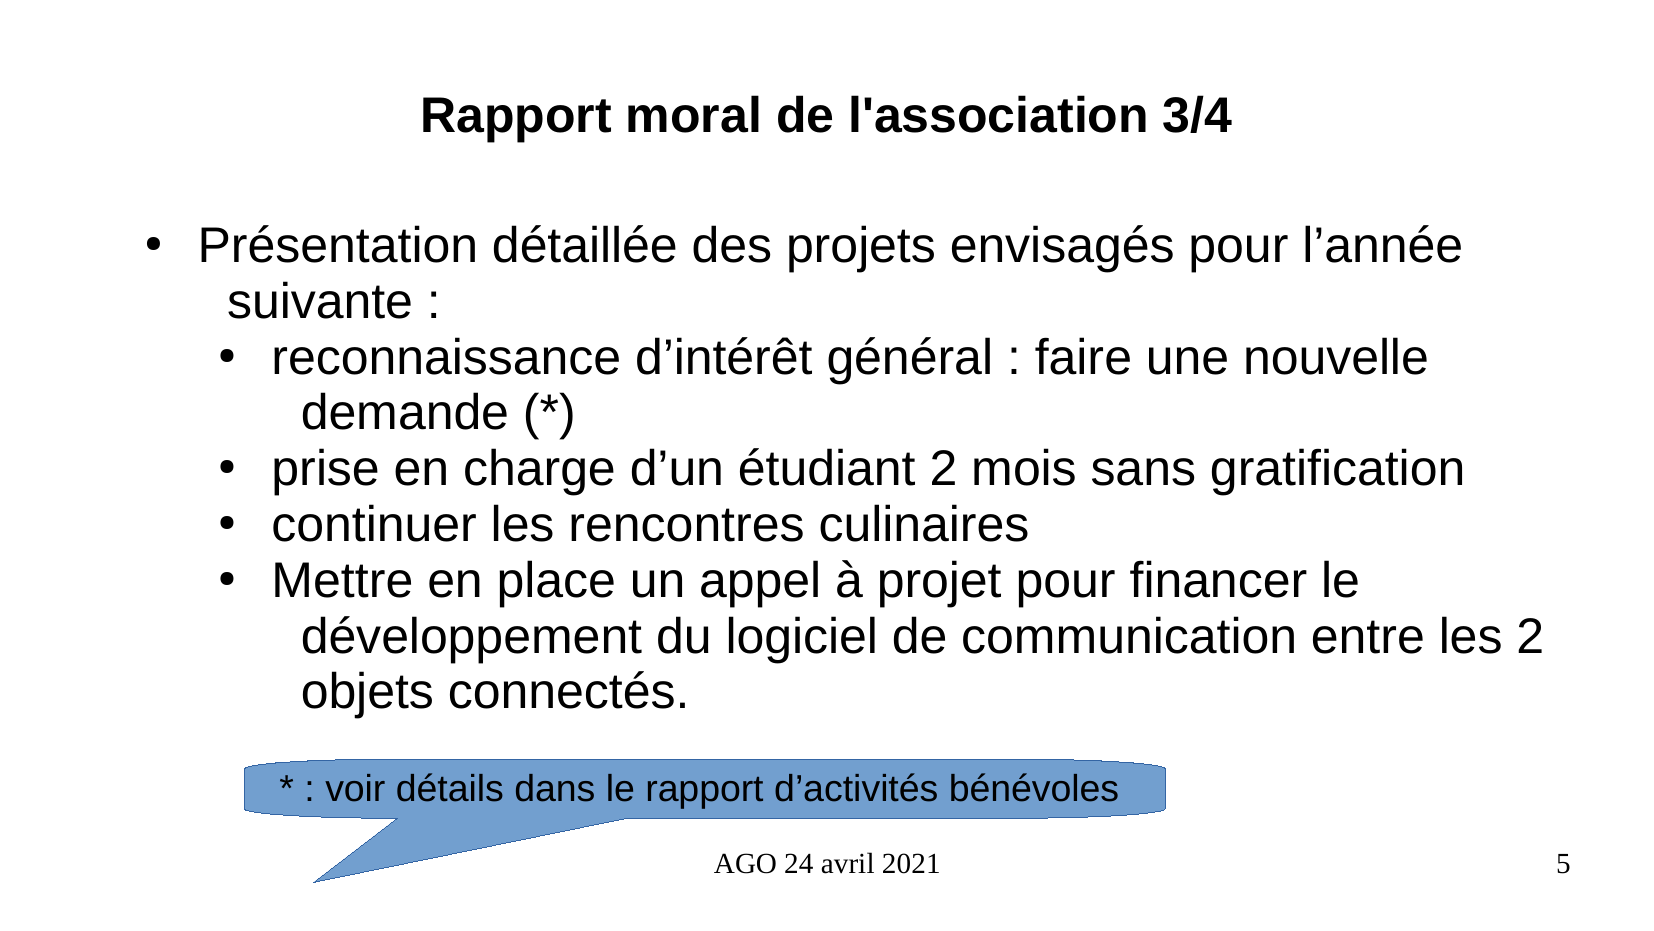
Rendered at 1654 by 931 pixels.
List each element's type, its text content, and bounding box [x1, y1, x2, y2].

text_box * : voir détails dans le rapport d’activités bénévoles [244, 759, 1166, 883]
title Rapport moral de l'association 3/4 [82, 37, 1571, 193]
list Présentation détaillée des projets envisagés pour l’année suivante : reconnaissance d’intérêt général : faire une nouvelle demande (*) prise en charge d’un étudiant 2 mois sans gratification continuer les rencontres culinaires Mettre en place un appel à projet pour financer le développement du logiciel de communication entre les 2 objets connectés. [82, 217, 1571, 758]
